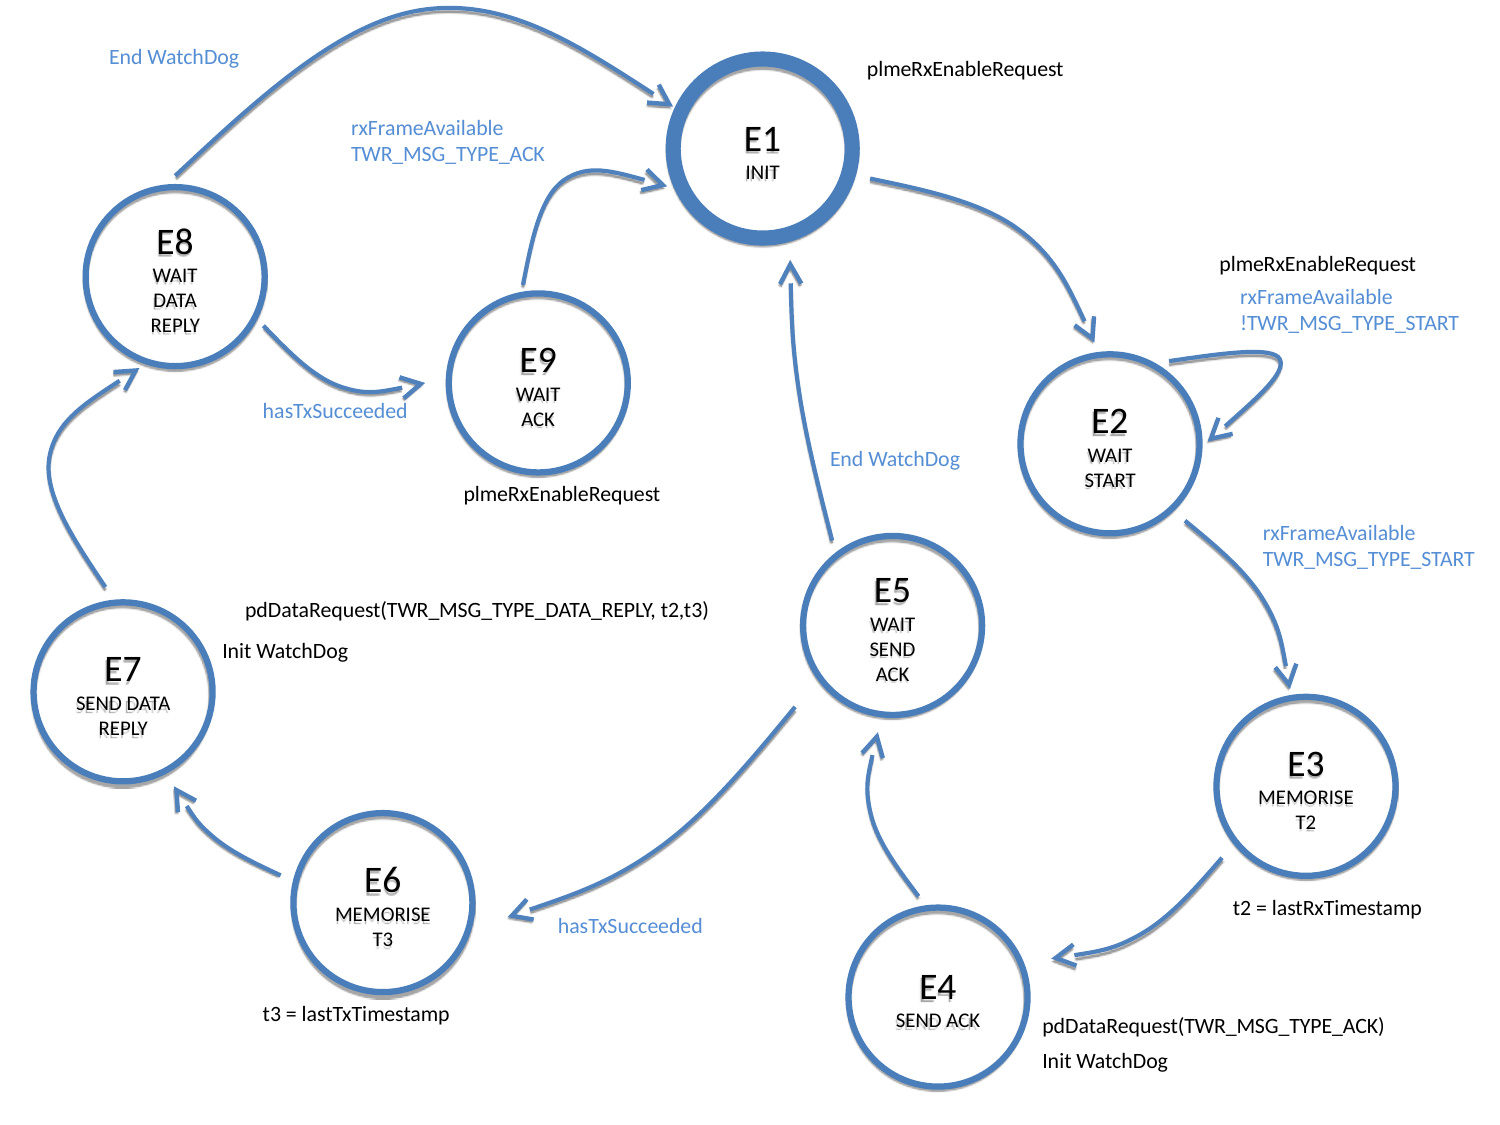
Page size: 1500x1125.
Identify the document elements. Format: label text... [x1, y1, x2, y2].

text_box pdDataRequest(TWR_MSG_TYPE_DATA_REPLY, t2,t3) [230, 587, 725, 629]
text_box Init WatchDog [1027, 1039, 1210, 1081]
text_box plmeRxEnableRequest [1204, 242, 1485, 284]
text_box rxFrameAvailable TWR_MSG_TYPE_ACK [336, 106, 561, 174]
text_box rxFrameAvailable TWR_MSG_TYPE_START [1248, 511, 1490, 579]
text_box rxFrameAvailable !TWR_MSG_TYPE_START [1225, 284, 1475, 343]
text_box E8 WAIT DATA REPLY [85, 187, 265, 367]
text_box E4 SEND ACK [848, 907, 1028, 1087]
text_box E6 MEMORISE T3 [293, 813, 473, 992]
text_box End WatchDog [94, 35, 284, 77]
text_box hasTxSucceeded [543, 904, 757, 945]
text_box hasTxSucceeded [247, 389, 461, 431]
text_box E9 WAIT ACK [448, 293, 628, 472]
text_box E5 WAIT SEND ACK [803, 535, 983, 715]
text_box t2 = lastRxTimestamp [1218, 885, 1489, 927]
text_box plmeRxEnableRequest [448, 472, 729, 514]
text_box t3 = lastTxTimestamp [248, 992, 519, 1033]
text_box plmeRxEnableRequest [852, 47, 1133, 88]
text_box pdDataRequest(TWR_MSG_TYPE_ACK) [1027, 1003, 1494, 1045]
text_box E3 MEMORISE T2 [1216, 696, 1396, 876]
text_box E1 INIT [673, 58, 853, 239]
text_box End WatchDog [815, 436, 1004, 478]
text_box E2 WAIT START [1020, 354, 1200, 534]
text_box Init WatchDog [207, 628, 390, 670]
text_box E7 SEND DATA REPLY [33, 602, 213, 782]
